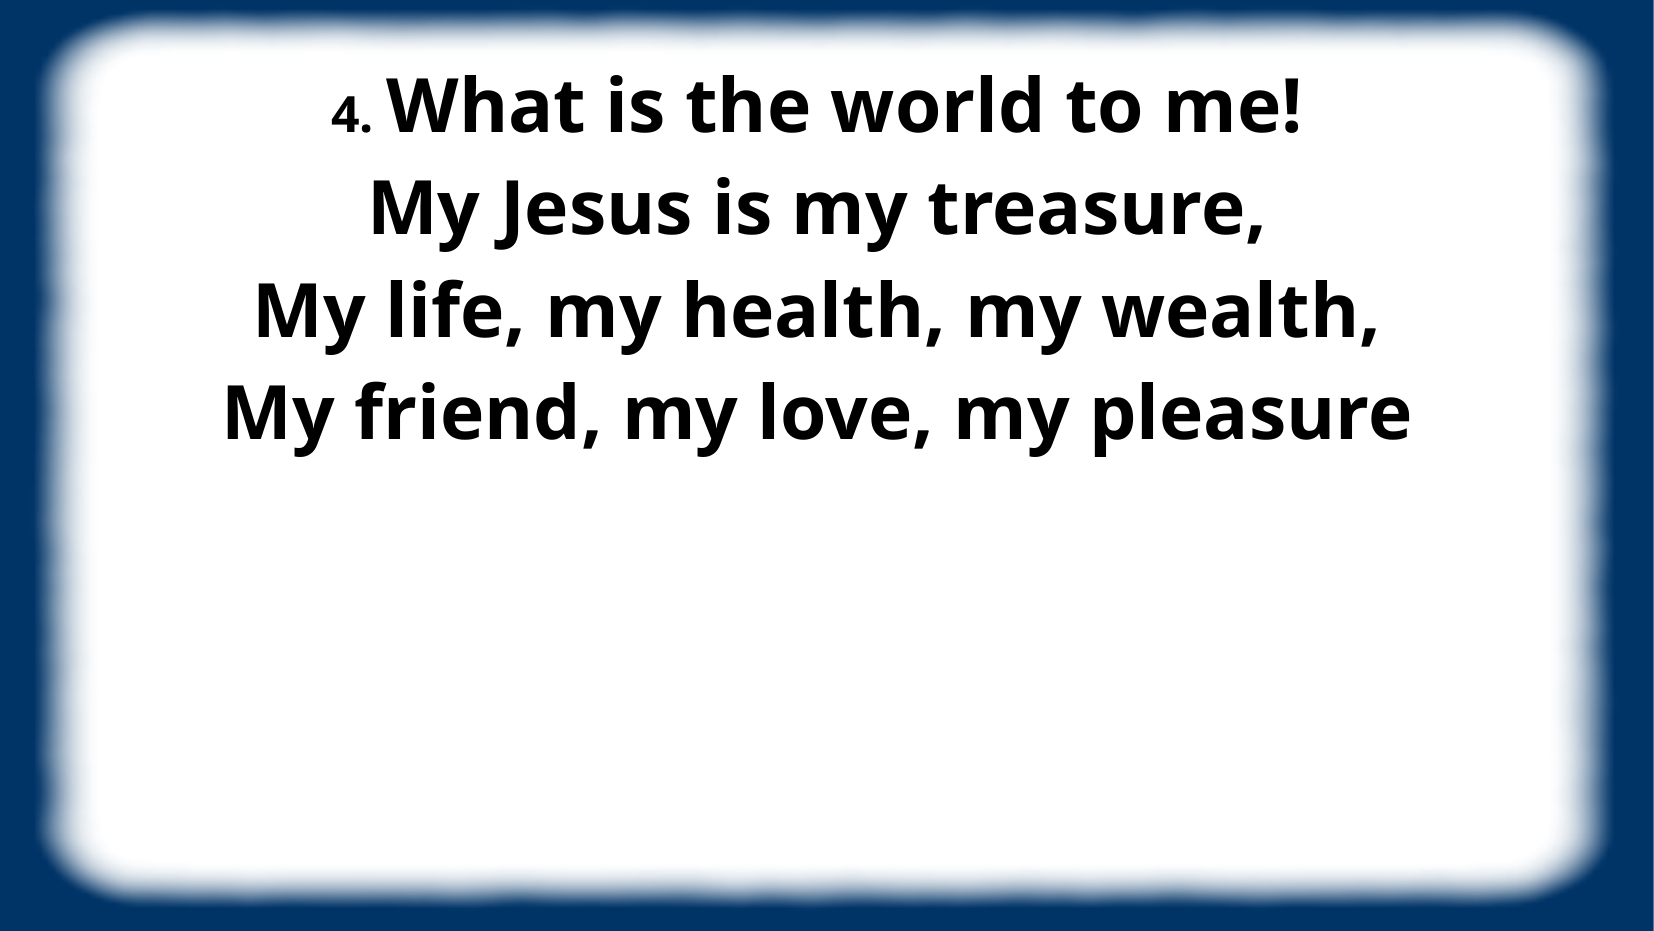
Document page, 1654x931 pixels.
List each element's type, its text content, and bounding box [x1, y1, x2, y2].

text_box 4. What is the world to me! My Jesus is my treasure, My life, my health, my wealth, My friend, my love, my pleasure [75, 45, 1561, 460]
picture [0, 0, 1654, 931]
